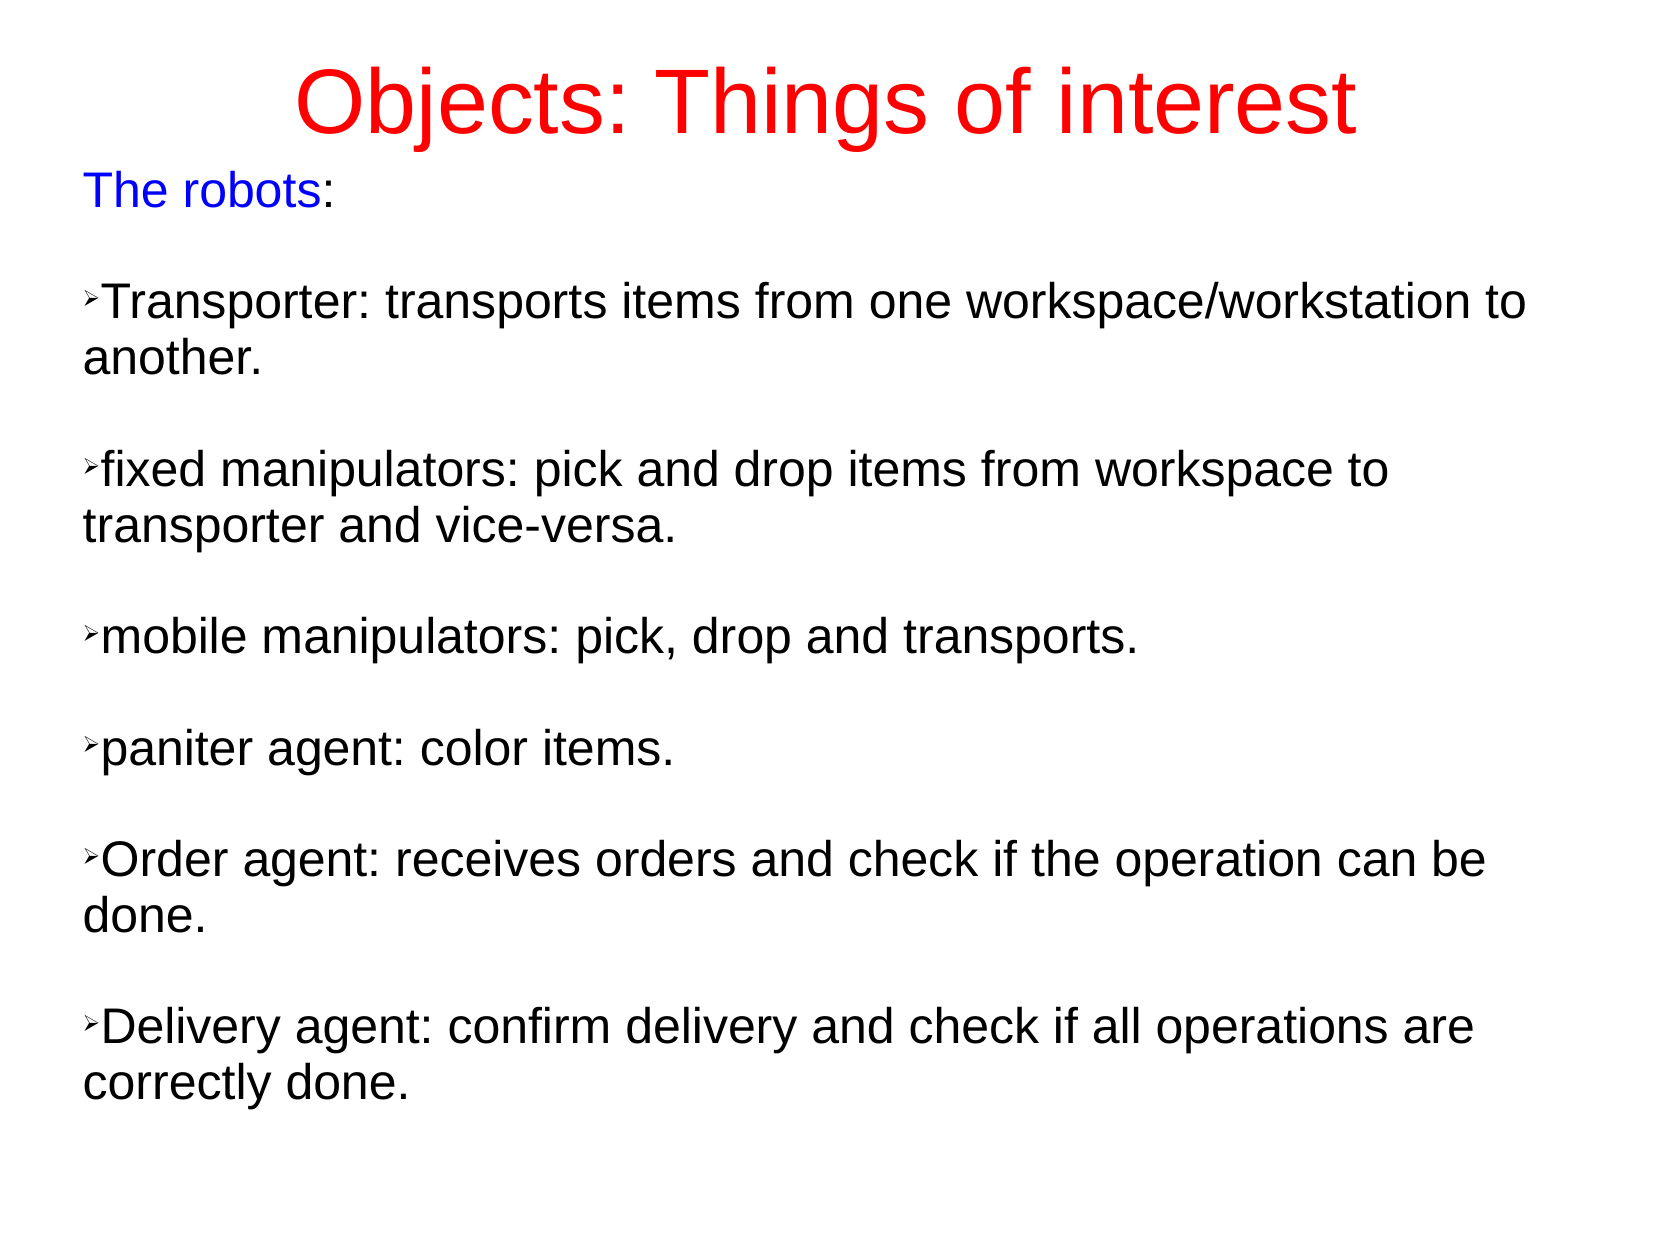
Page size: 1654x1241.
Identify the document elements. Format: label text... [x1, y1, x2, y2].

title Objects: Things of interest [82, 49, 1571, 257]
subtitle The robots: Transporter: transports items from one workspace/workstation to another. fixed manipulators: pick and drop items from workspace to transporter and vice-versa. mobile manipulators: pick, drop and transports. paniter agent: color items. Order agent: receives orders and check if the operation can be done. Delivery agent: confirm delivery and check if all operations are correctly done. [82, 162, 1538, 1111]
